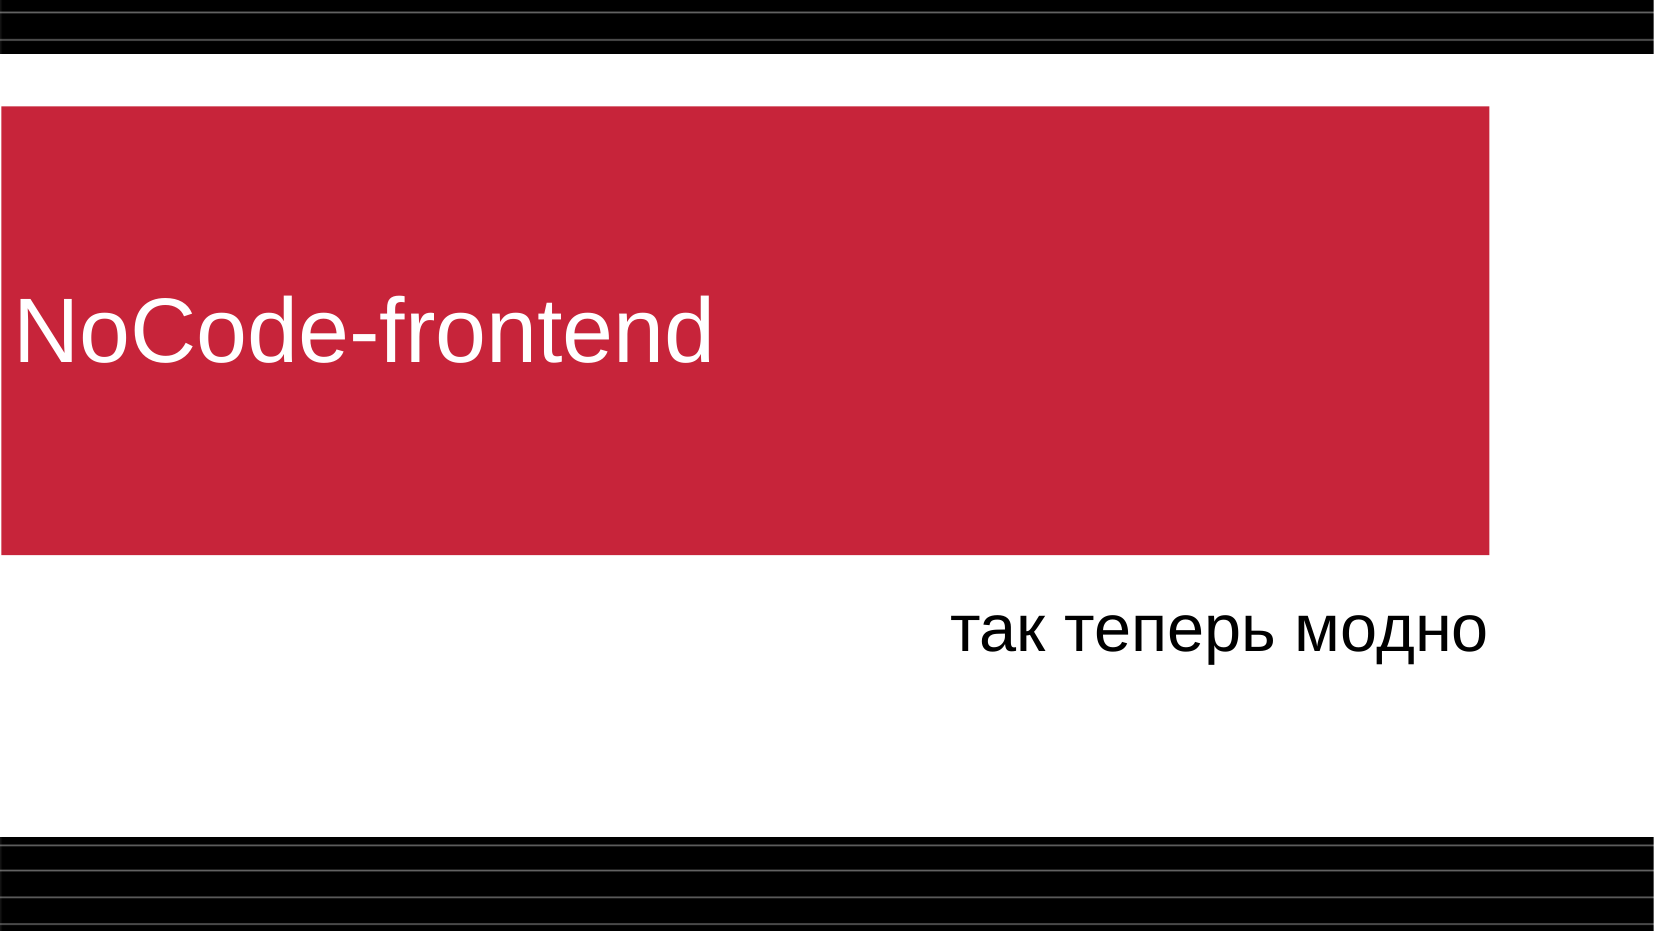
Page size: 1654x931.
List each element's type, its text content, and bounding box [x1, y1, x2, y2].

picture [0, 837, 1654, 931]
text_box так теперь модно [627, 590, 1490, 804]
title NoCode-frontend [1, 106, 1490, 556]
picture [0, 0, 1654, 54]
